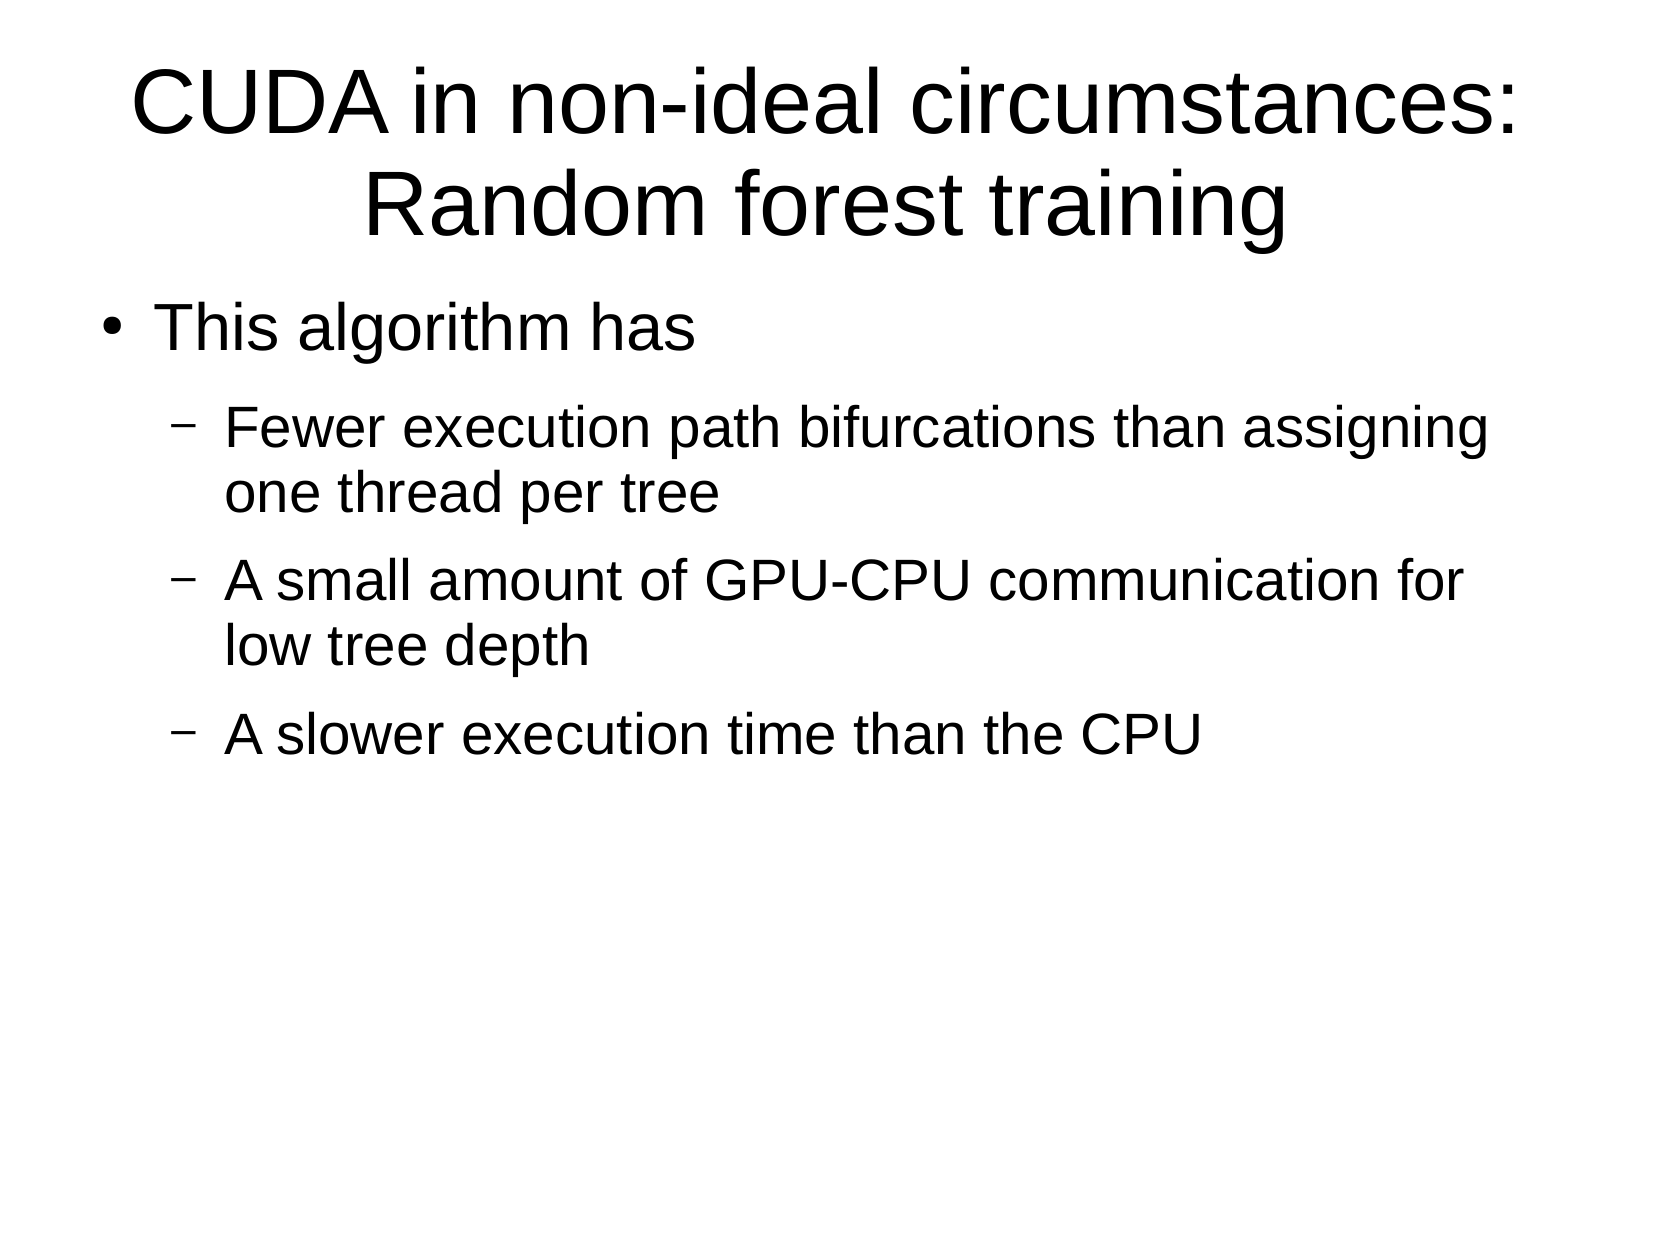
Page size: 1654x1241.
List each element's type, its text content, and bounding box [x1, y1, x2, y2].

list This algorithm has Fewer execution path bifurcations than assigning one thread per tree A small amount of GPU-CPU communication for low tree depth A slower execution time than the CPU [82, 290, 1538, 1010]
title CUDA in non-ideal circumstances: Random forest training [82, 49, 1571, 257]
